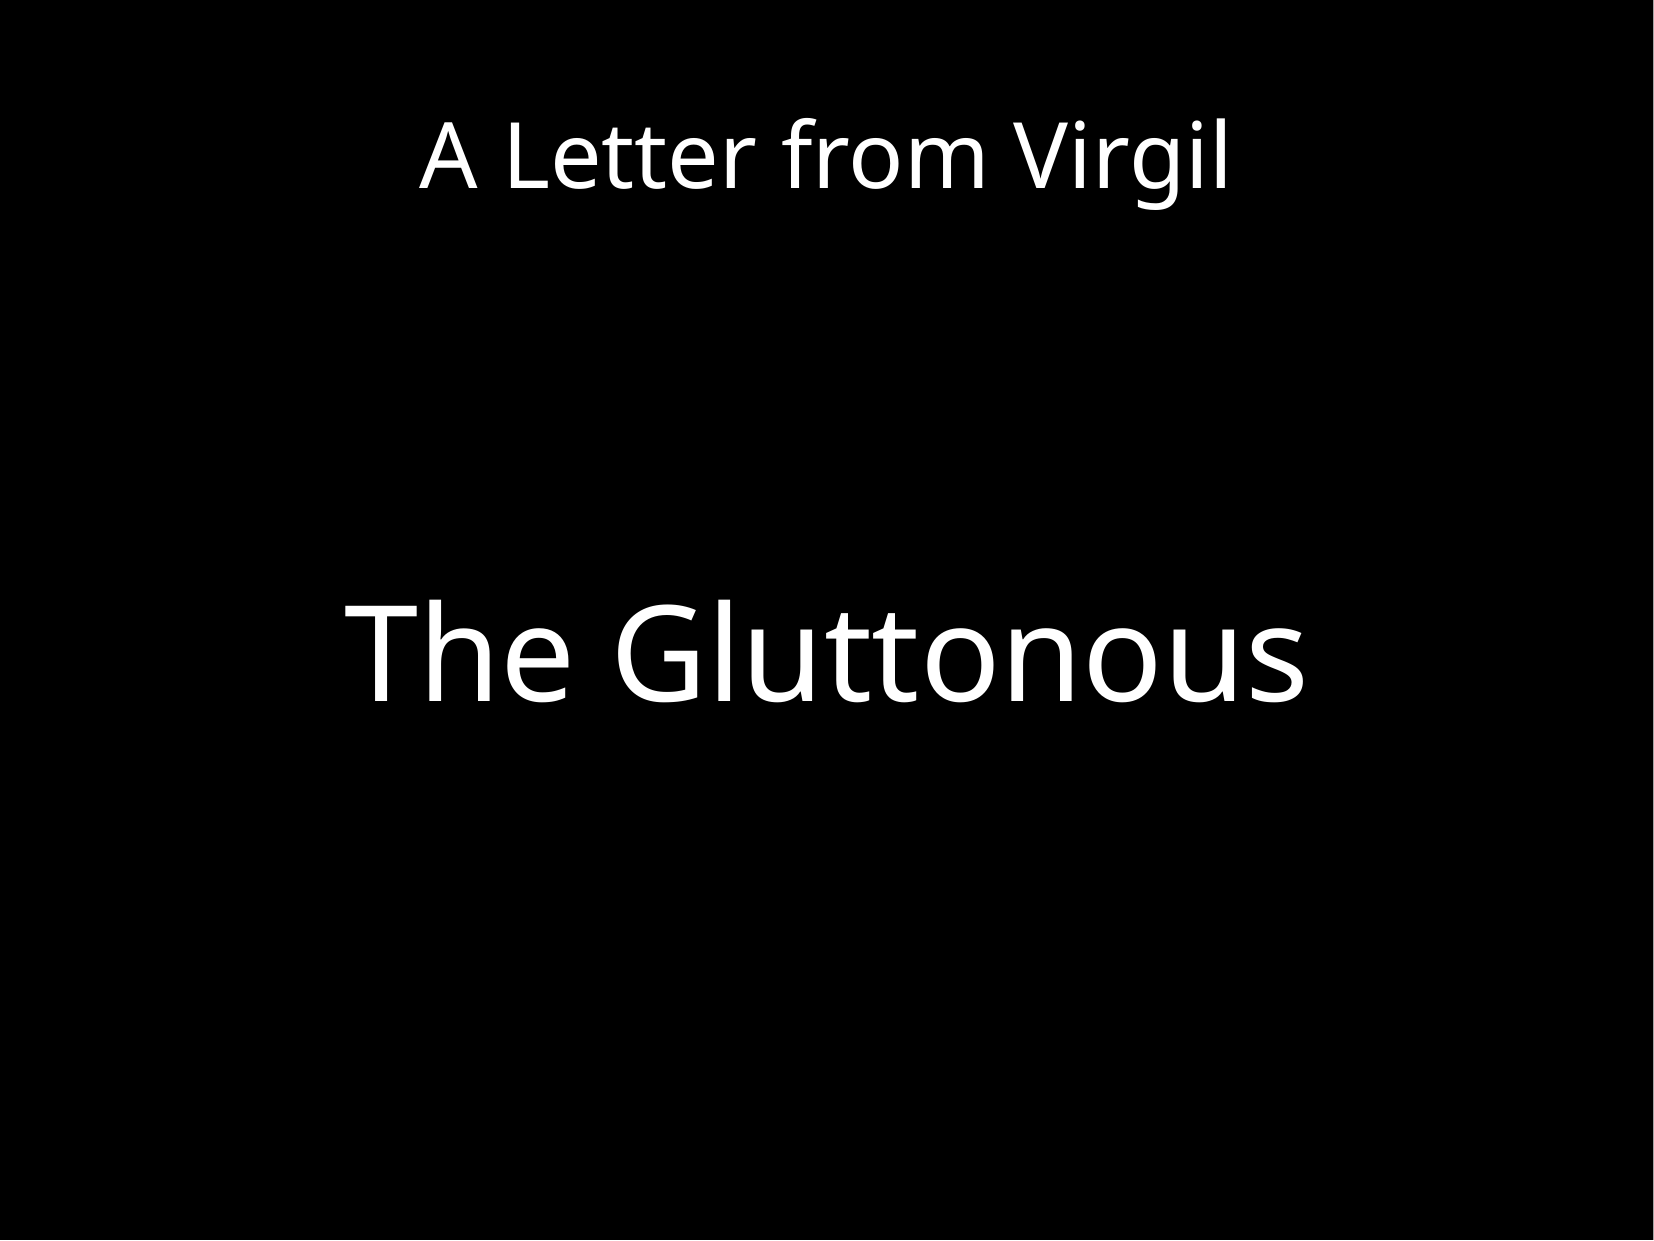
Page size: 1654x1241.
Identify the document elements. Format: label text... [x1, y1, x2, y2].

title A Letter from Virgil [82, 49, 1571, 257]
subtitle The Gluttonous [82, 290, 1571, 1010]
